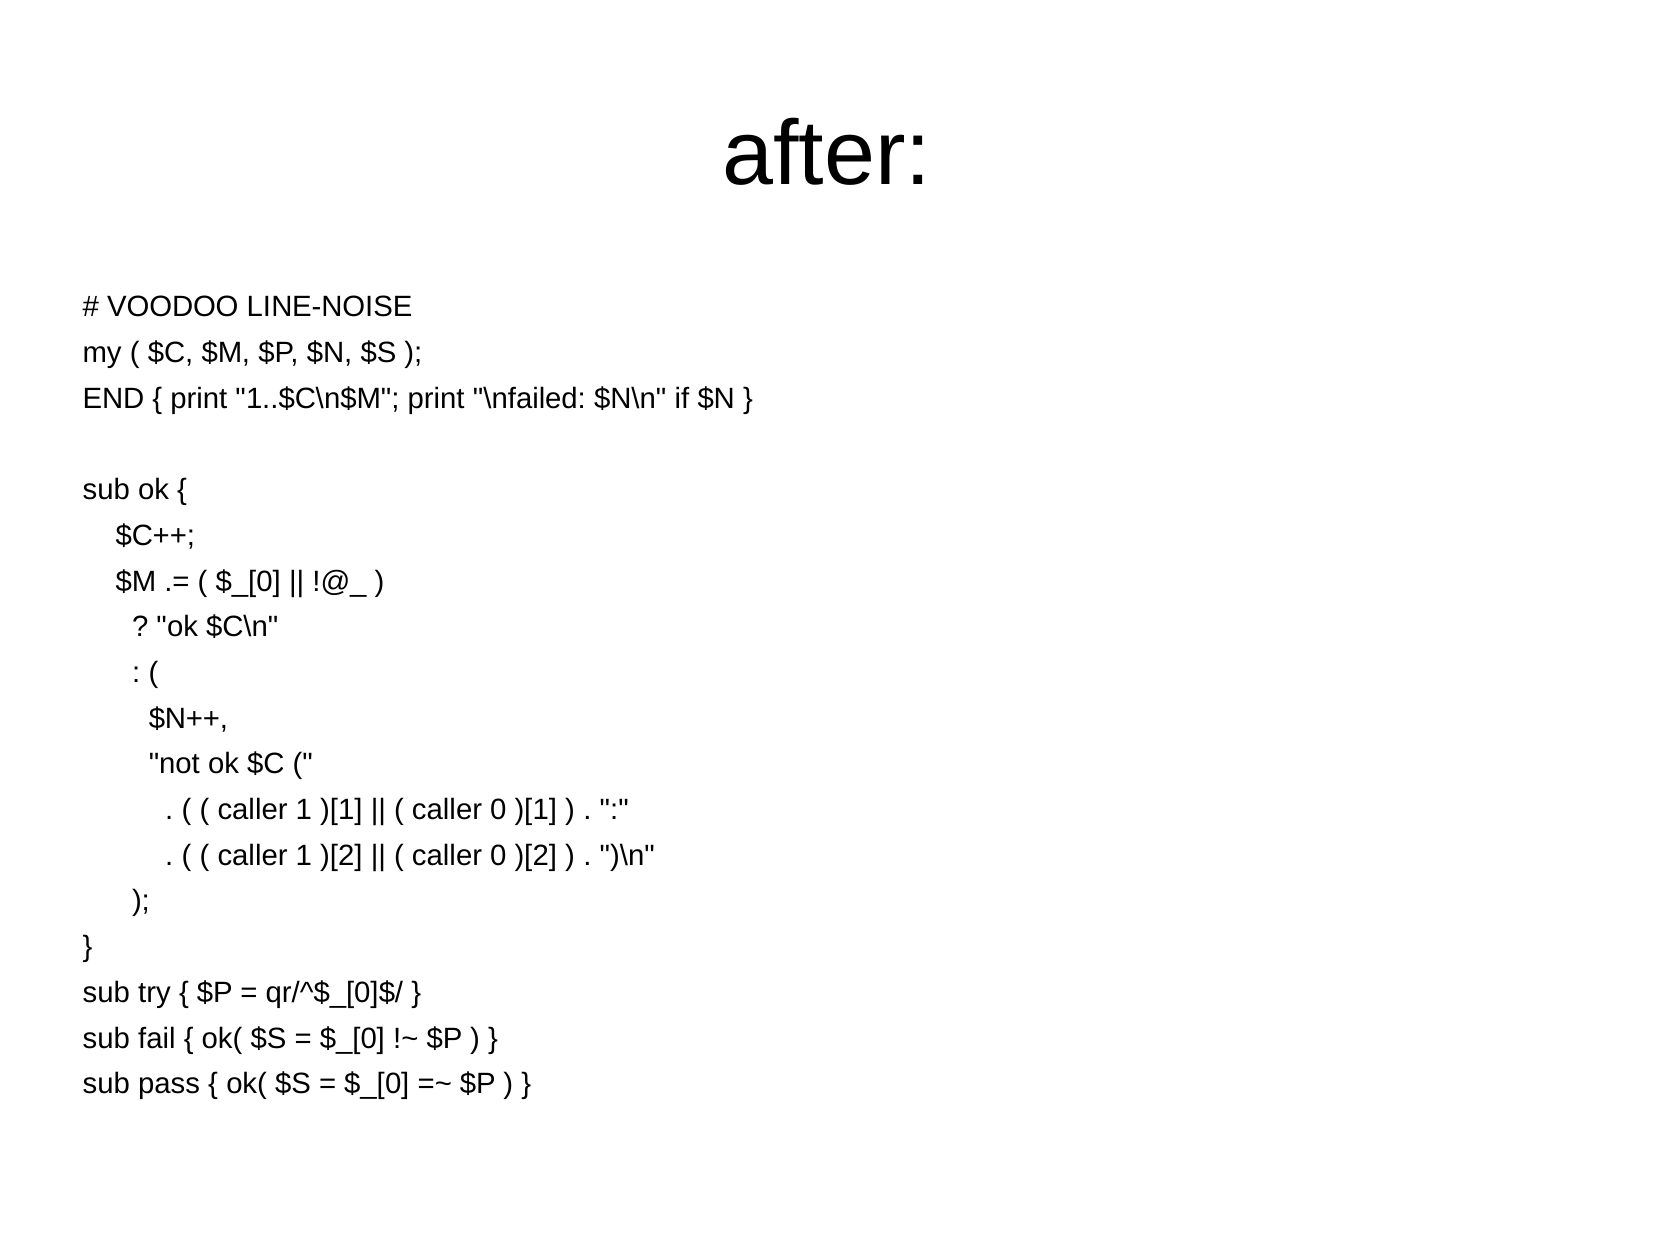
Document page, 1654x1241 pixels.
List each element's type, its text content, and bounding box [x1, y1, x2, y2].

list # VOODOO LINE-NOISE my ( $C, $M, $P, $N, $S ); END { print "1..$C\n$M"; print "\nfailed: $N\n" if $N } sub ok { $C++; $M .= ( $_[0] || !@_ ) ? "ok $C\n" : ( $N++, "not ok $C (" . ( ( caller 1 )[1] || ( caller 0 )[1] ) . ":" . ( ( caller 1 )[2] || ( caller 0 )[2] ) . ")\n" ); } sub try { $P = qr/^$_[0]$/ } sub fail { ok( $S = $_[0] !~ $P ) } sub pass { ok( $S = $_[0] =~ $P ) } [82, 290, 1571, 1109]
title after: [82, 49, 1571, 257]
